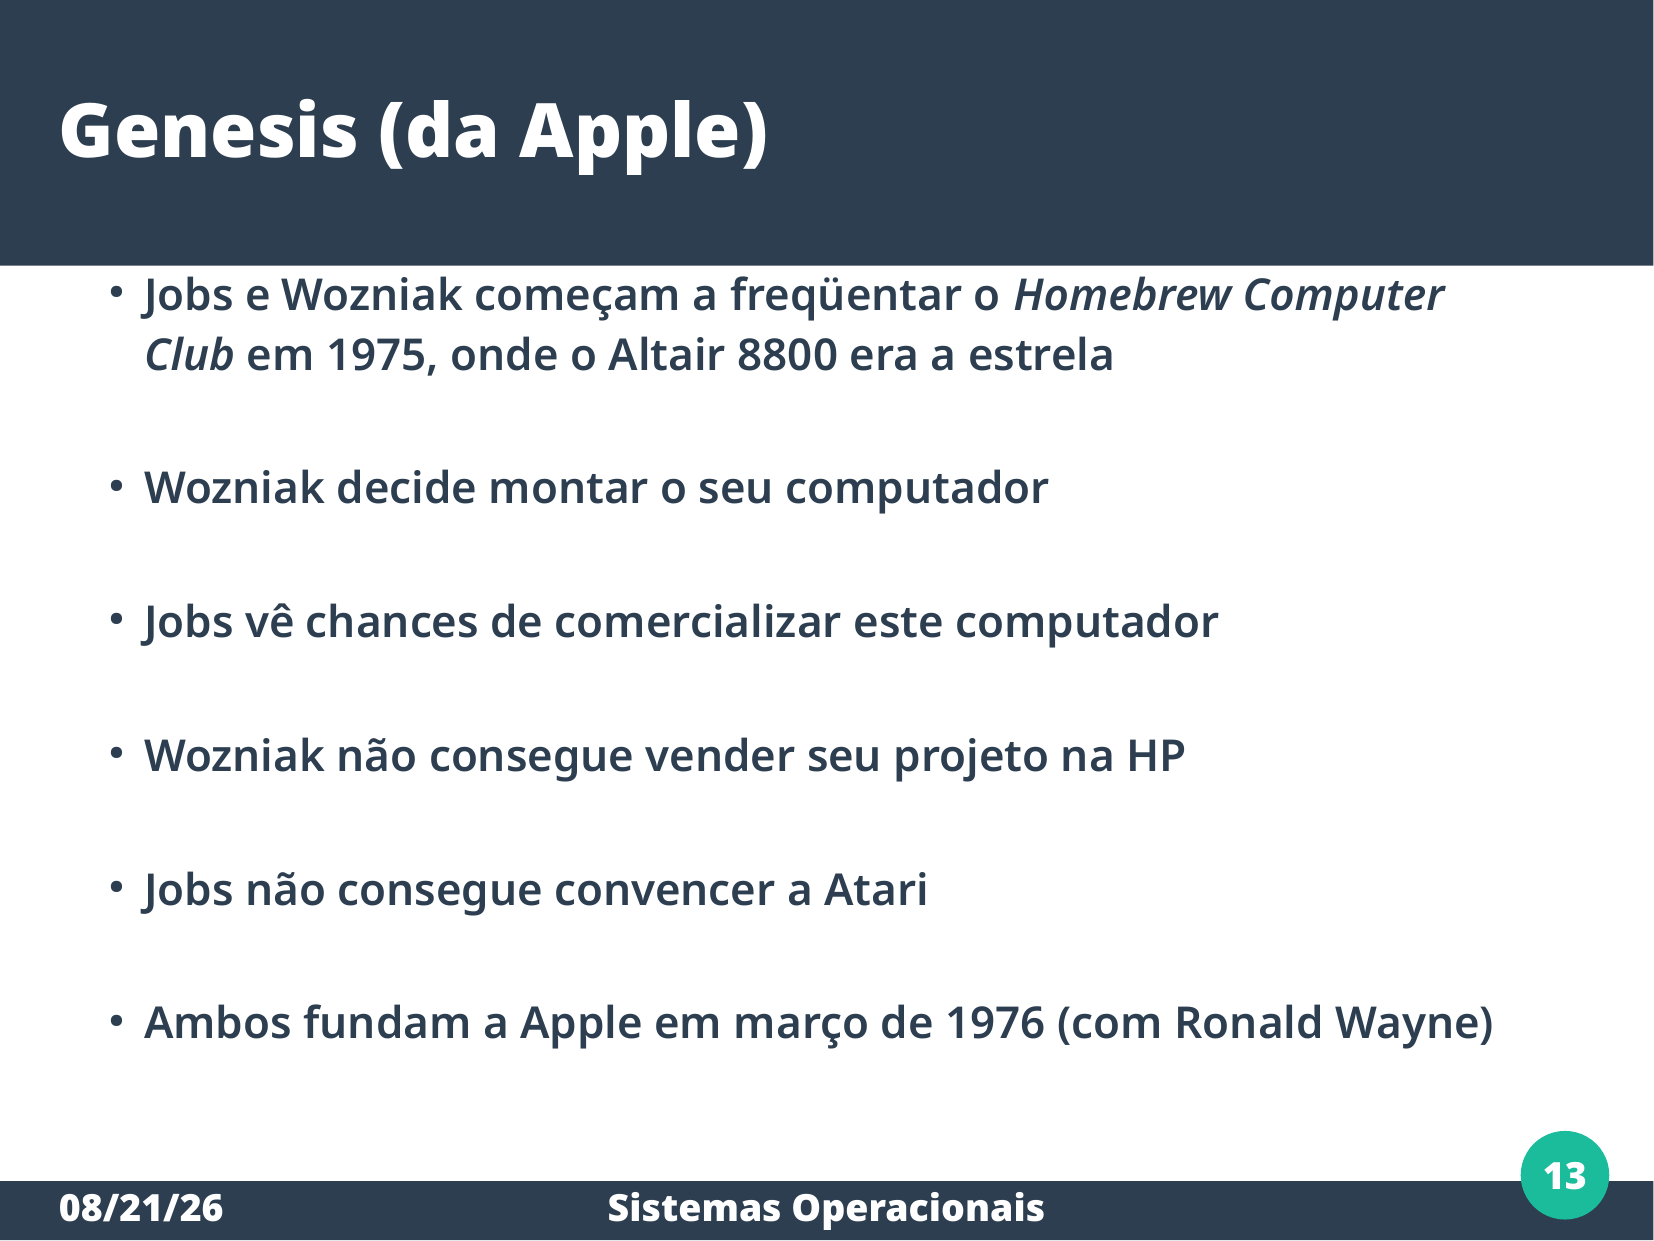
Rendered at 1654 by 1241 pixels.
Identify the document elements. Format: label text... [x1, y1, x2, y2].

list Jobs e Wozniak começam a freqüentar o Homebrew Computer Club em 1975, onde o Altair 8800 era a estrela Wozniak decide montar o seu computador Jobs vê chances de comercializar este computador Wozniak não consegue vender seu projeto na HP Jobs não consegue convencer a Atari Ambos fundam a Apple em março de 1976 (com Ronald Wayne) [82, 255, 1533, 1108]
title Genesis (da Apple) [59, 49, 1595, 207]
